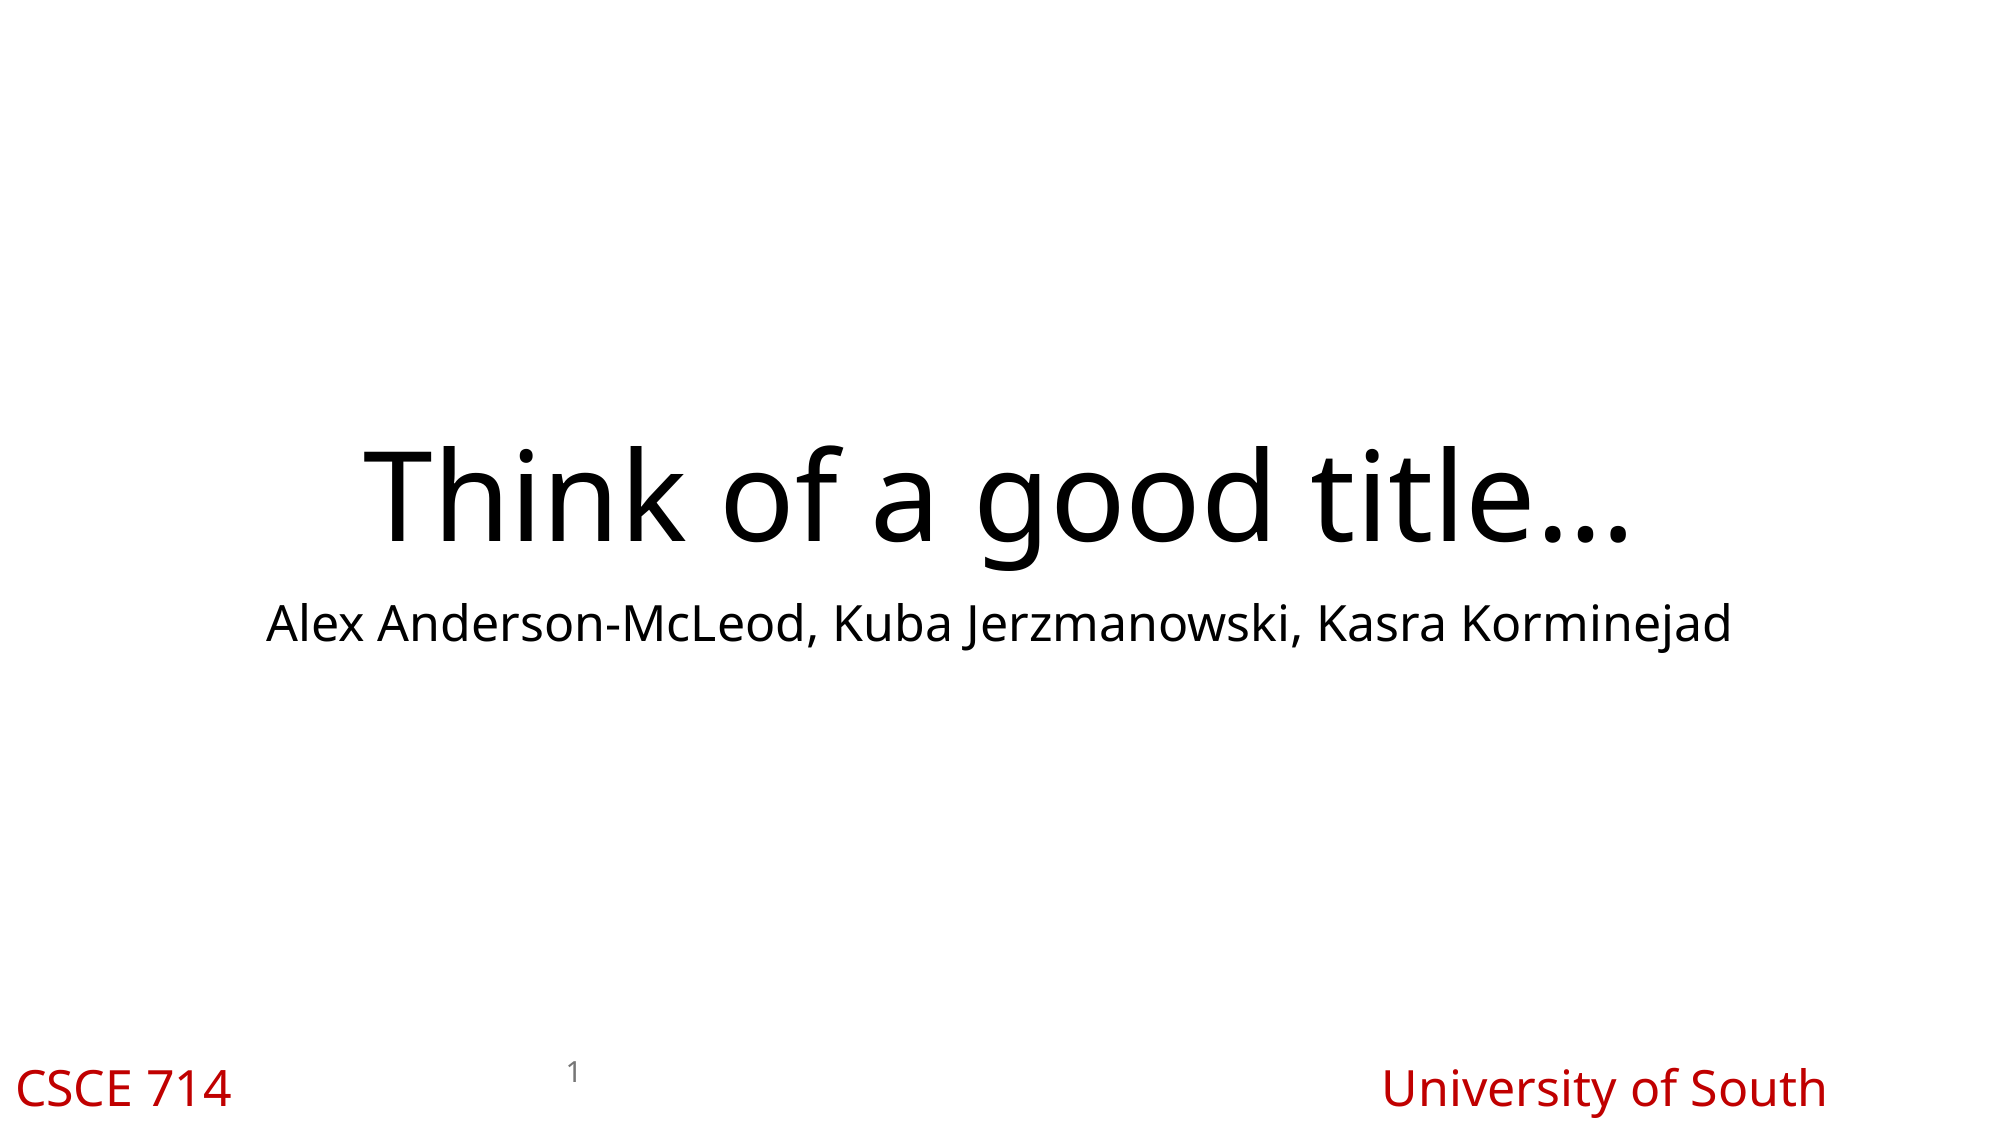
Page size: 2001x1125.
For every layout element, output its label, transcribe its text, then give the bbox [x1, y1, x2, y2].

subtitle Alex Anderson-McLeod, Kuba Jerzmanowski, Kasra Korminejad [249, 590, 1750, 863]
slide_number 1 [550, 1043, 1001, 1104]
text_box University of South Carolina [1366, 1049, 2000, 1125]
title Think of a good title… [249, 184, 1750, 576]
text_box CSCE 714 [0, 1049, 249, 1125]
